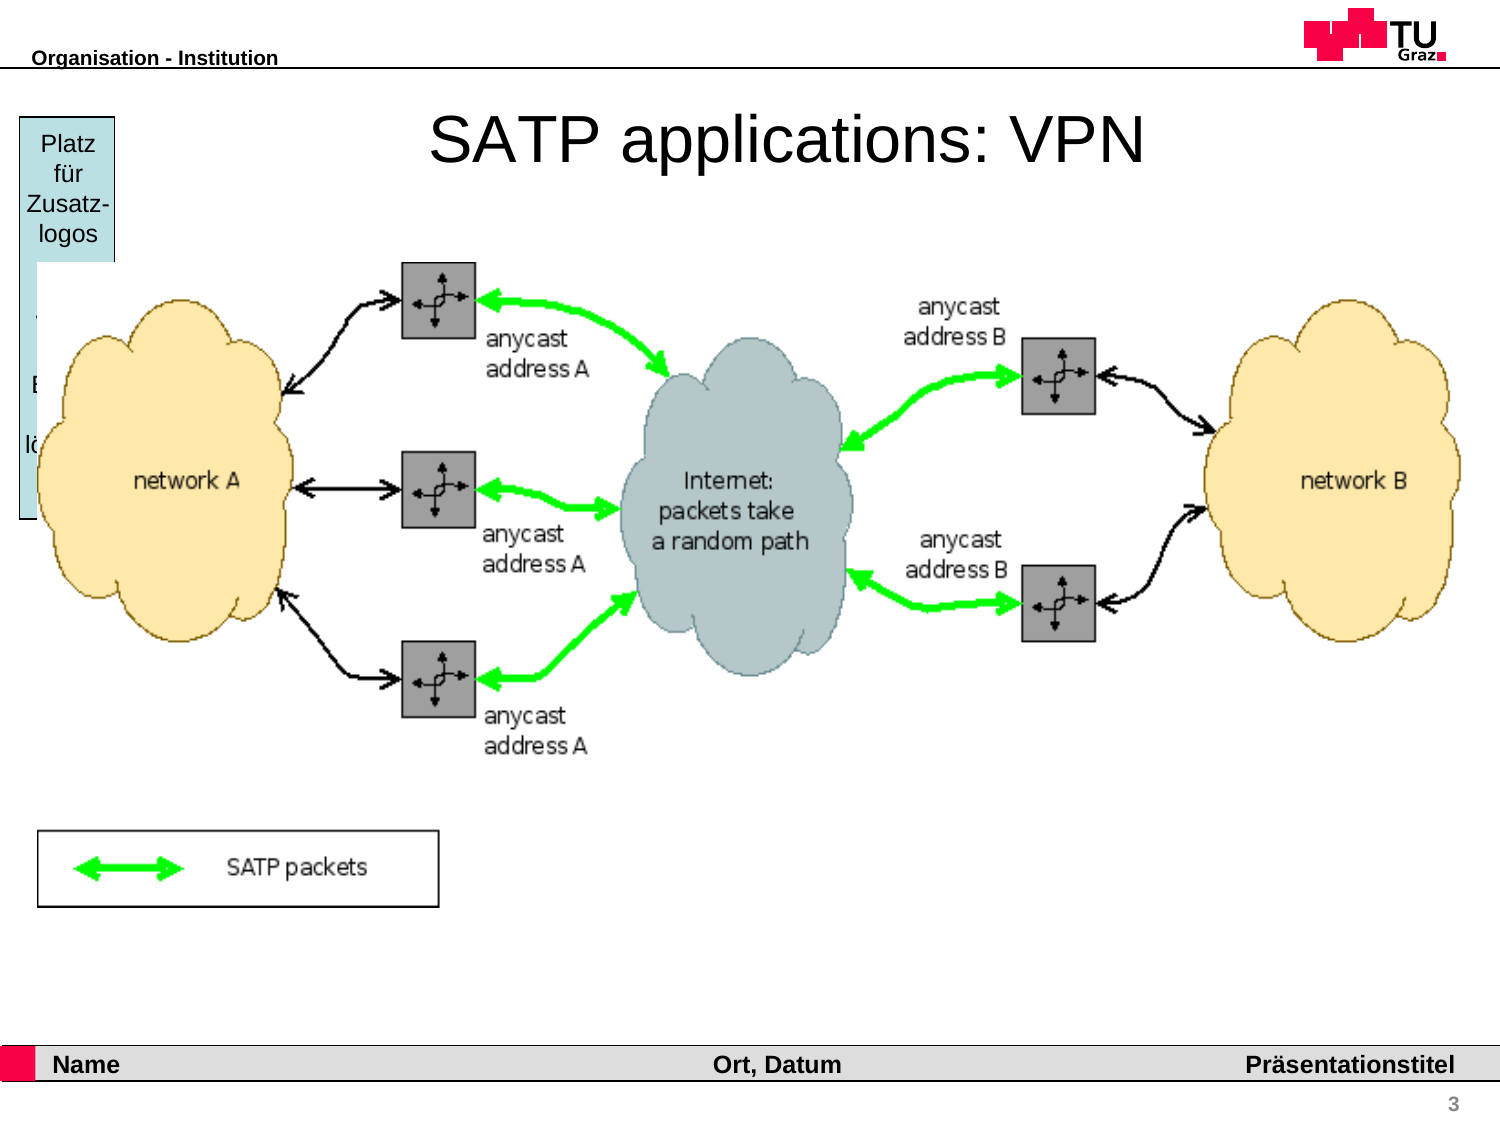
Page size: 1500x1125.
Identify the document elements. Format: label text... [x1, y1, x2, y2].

title SATP applications: VPN [150, 90, 1426, 188]
picture [37, 262, 1463, 908]
